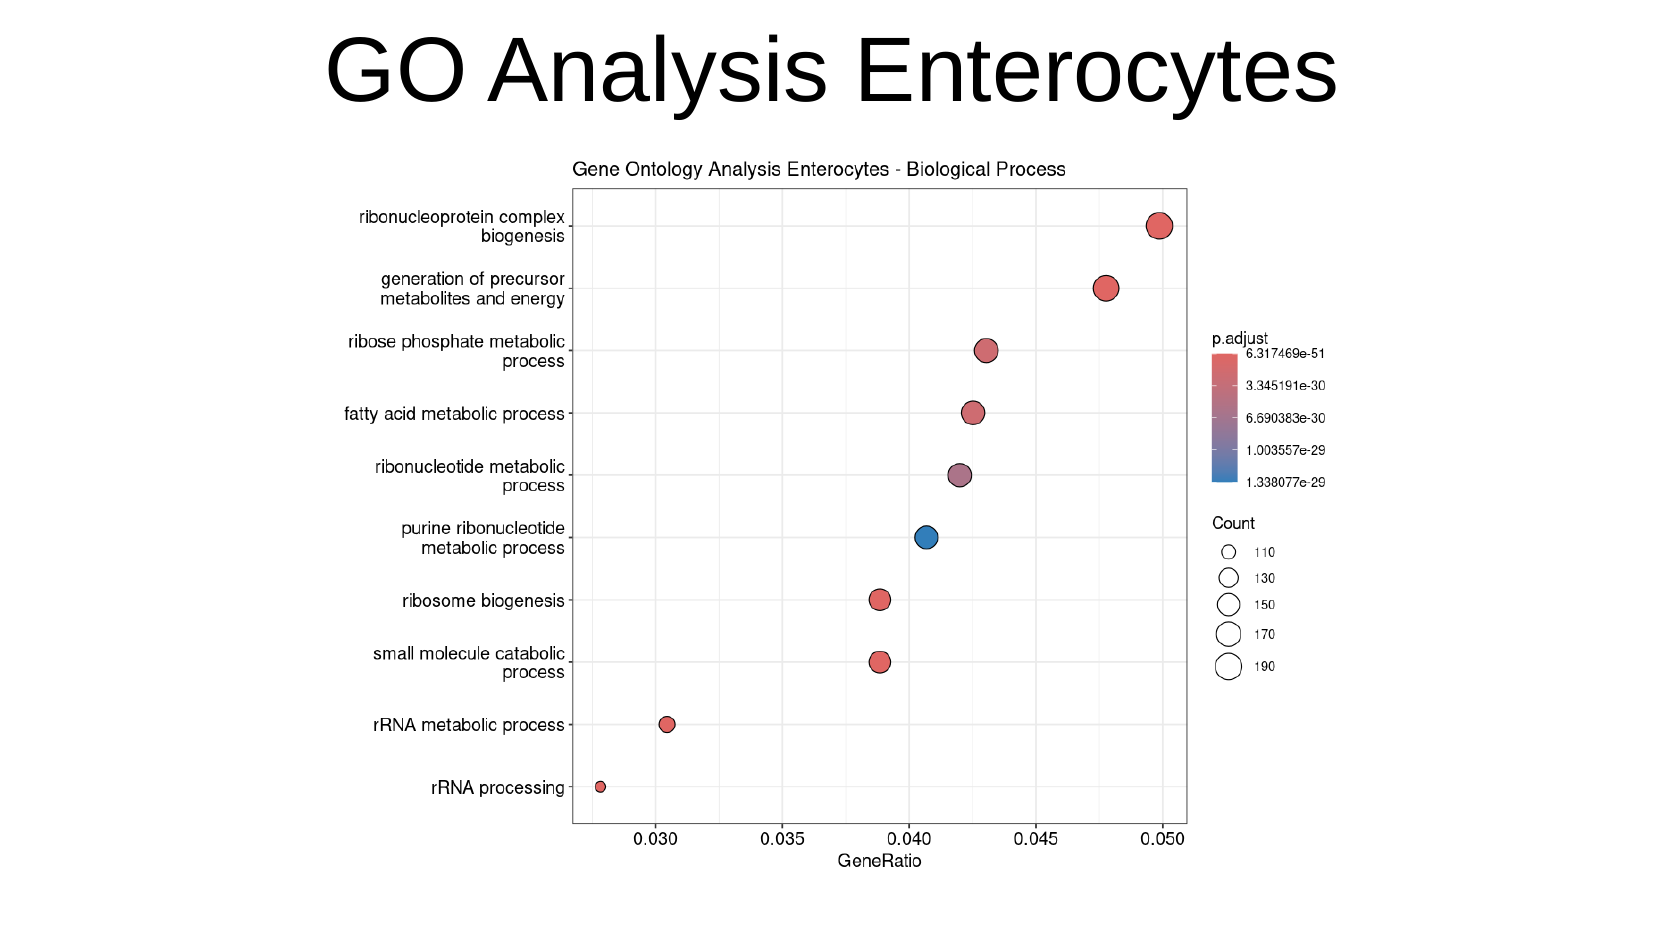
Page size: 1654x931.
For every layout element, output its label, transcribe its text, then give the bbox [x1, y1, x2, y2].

title GO Analysis Enterocytes [88, 0, 1577, 148]
picture [336, 153, 1341, 879]
